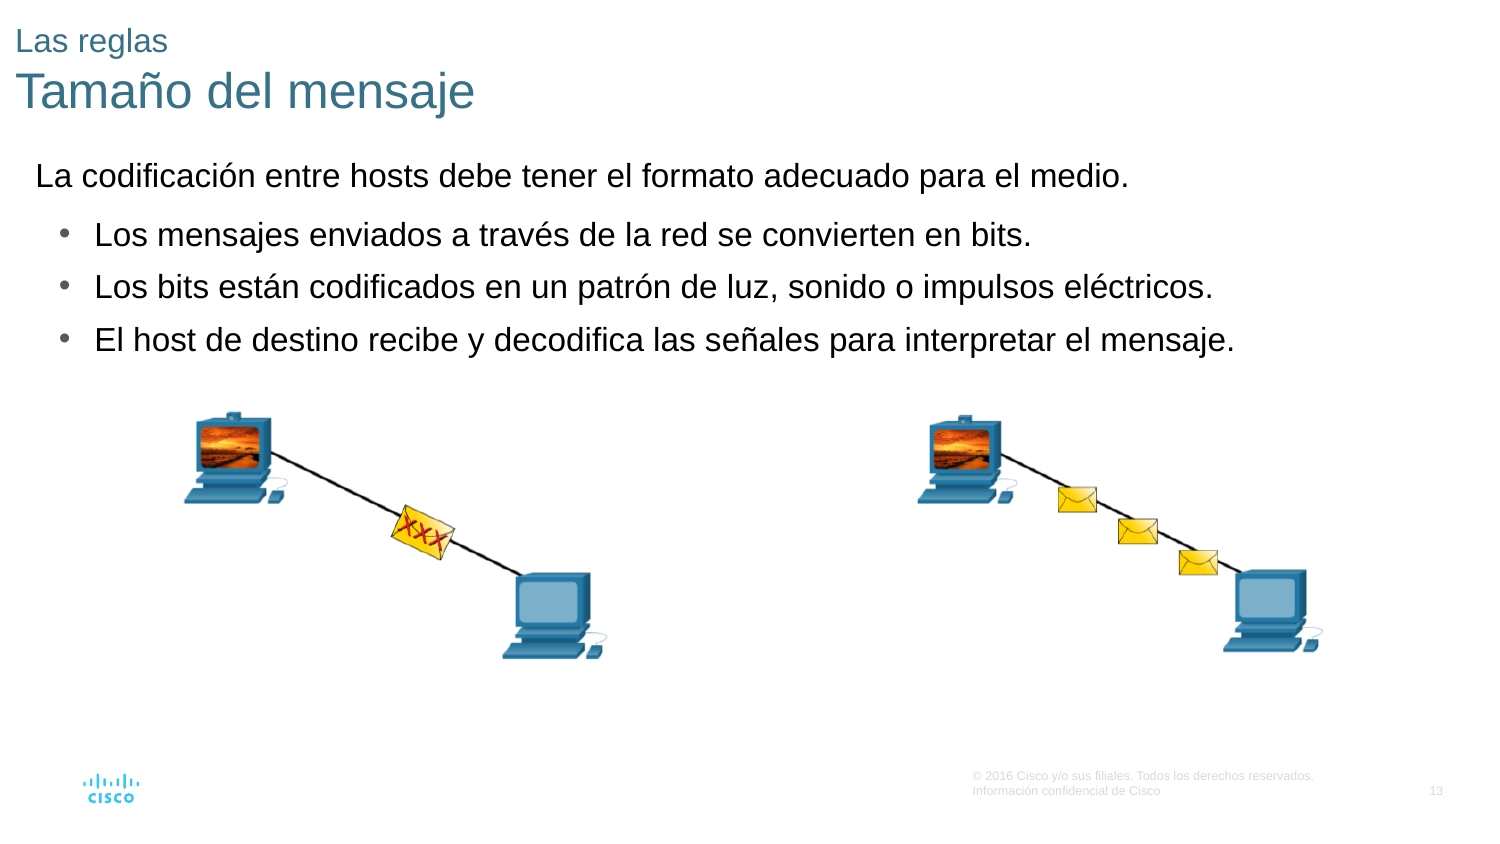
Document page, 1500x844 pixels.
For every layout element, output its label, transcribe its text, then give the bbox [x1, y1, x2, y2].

list La codificación entre hosts debe tener el formato adecuado para el medio. Los mensajes enviados a través de la red se convierten en bits. Los bits están codificados en un patrón de luz, sonido o impulsos eléctricos. El host de destino recibe y decodifica las señales para interpretar el mensaje. [20, 146, 1473, 360]
title Las reglas Tamaño del mensaje [0, 6, 1500, 131]
picture [900, 397, 1347, 686]
picture [154, 397, 626, 692]
